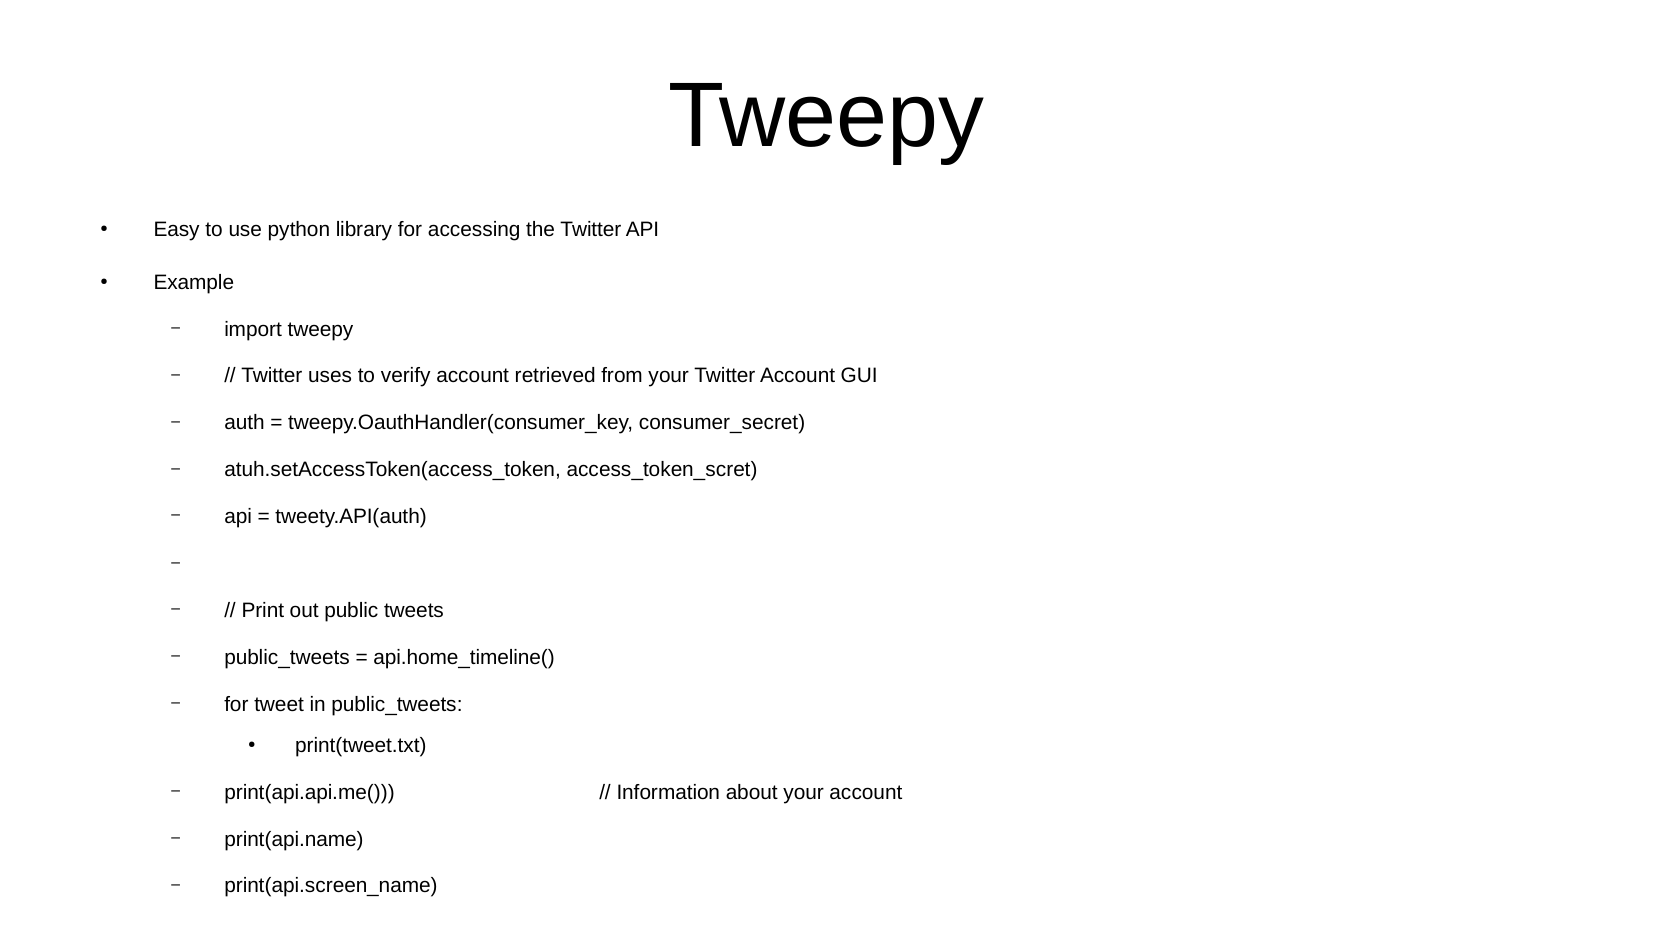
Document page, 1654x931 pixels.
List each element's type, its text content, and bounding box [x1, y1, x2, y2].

list Easy to use python library for accessing the Twitter API Example import tweepy // Twitter uses to verify account retrieved from your Twitter Account GUI auth = tweepy.OauthHandler(consumer_key, consumer_secret) atuh.setAccessToken(access_token, access_token_scret) api = tweety.API(auth) // Print out public tweets public_tweets = api.home_timeline() for tweet in public_tweets: print(tweet.txt) print(api.api.me())) // Information about your account print(api.name) print(api.screen_name) [82, 217, 1621, 901]
title Tweepy [82, 37, 1571, 193]
